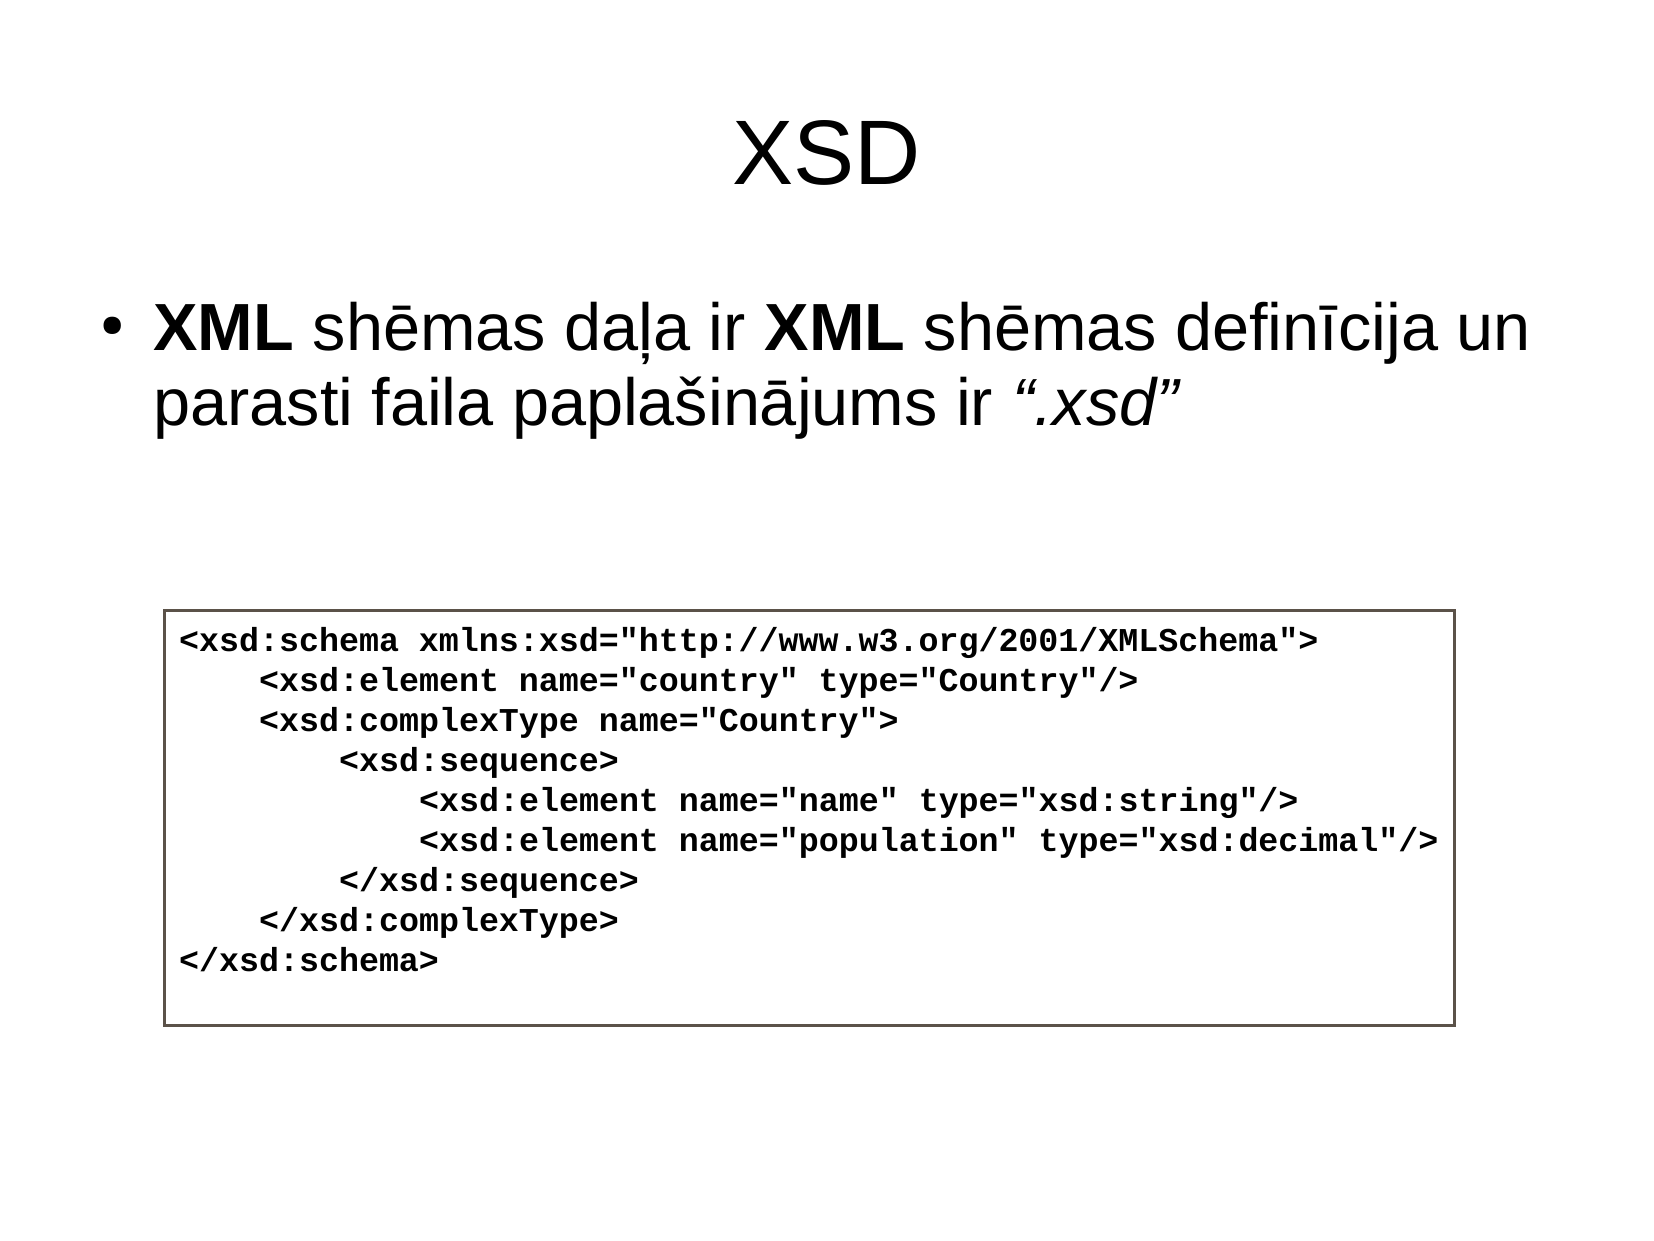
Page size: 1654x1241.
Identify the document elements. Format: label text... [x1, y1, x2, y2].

title XSD [82, 49, 1571, 257]
text_box <xsd:schema xmlns:xsd="http://www.w3.org/2001/XMLSchema"> <xsd:element name="country" type="Country"/> <xsd:complexType name="Country"> <xsd:sequence> <xsd:element name="name" type="xsd:string"/> <xsd:element name="population" type="xsd:decimal"/> </xsd:sequence> </xsd:complexType> </xsd:schema> [164, 610, 1455, 1026]
list XML shēmas daļa ir XML shēmas definīcija un parasti faila paplašinājums ir “.xsd” [82, 290, 1538, 1010]
